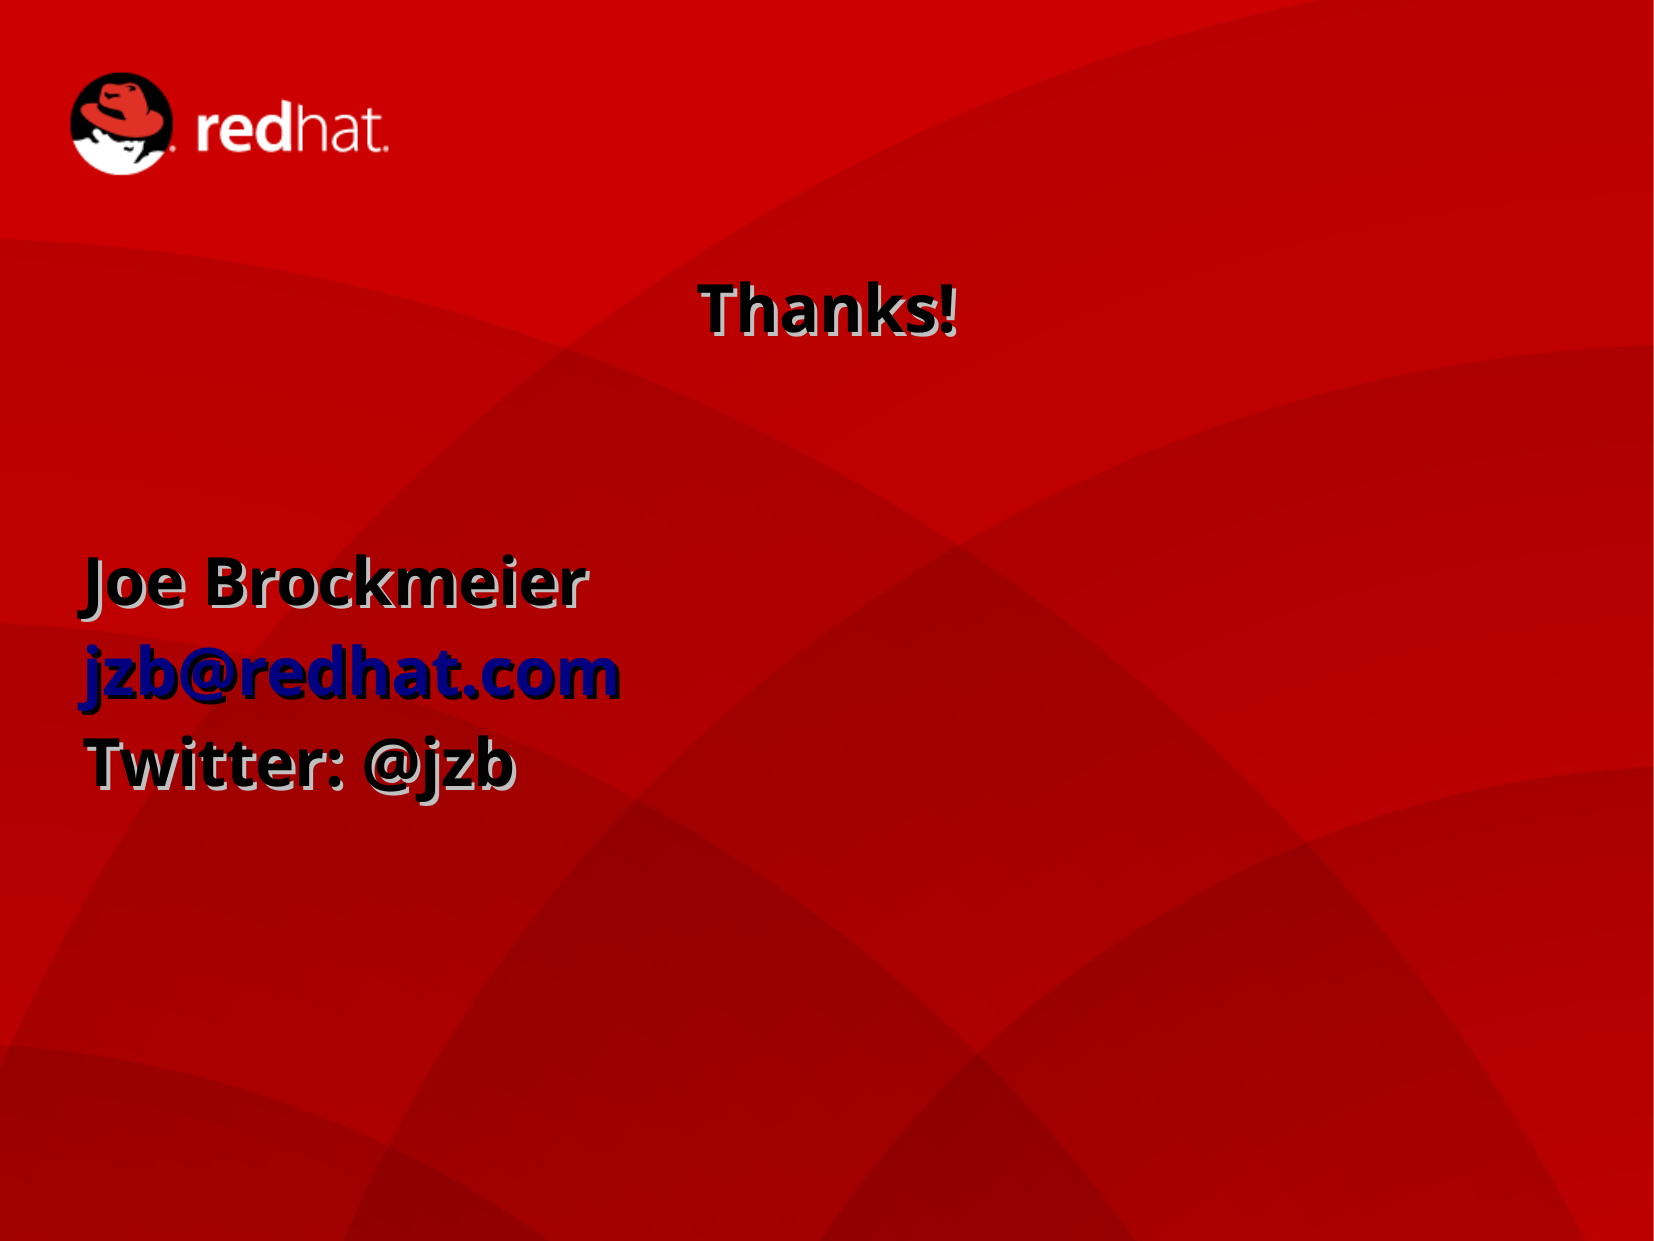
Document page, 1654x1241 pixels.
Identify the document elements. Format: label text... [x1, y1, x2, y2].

subtitle Thanks! Joe Brockmeier jzb@redhat.com Twitter: @jzb [82, 49, 1571, 1109]
picture [0, 0, 1654, 1241]
